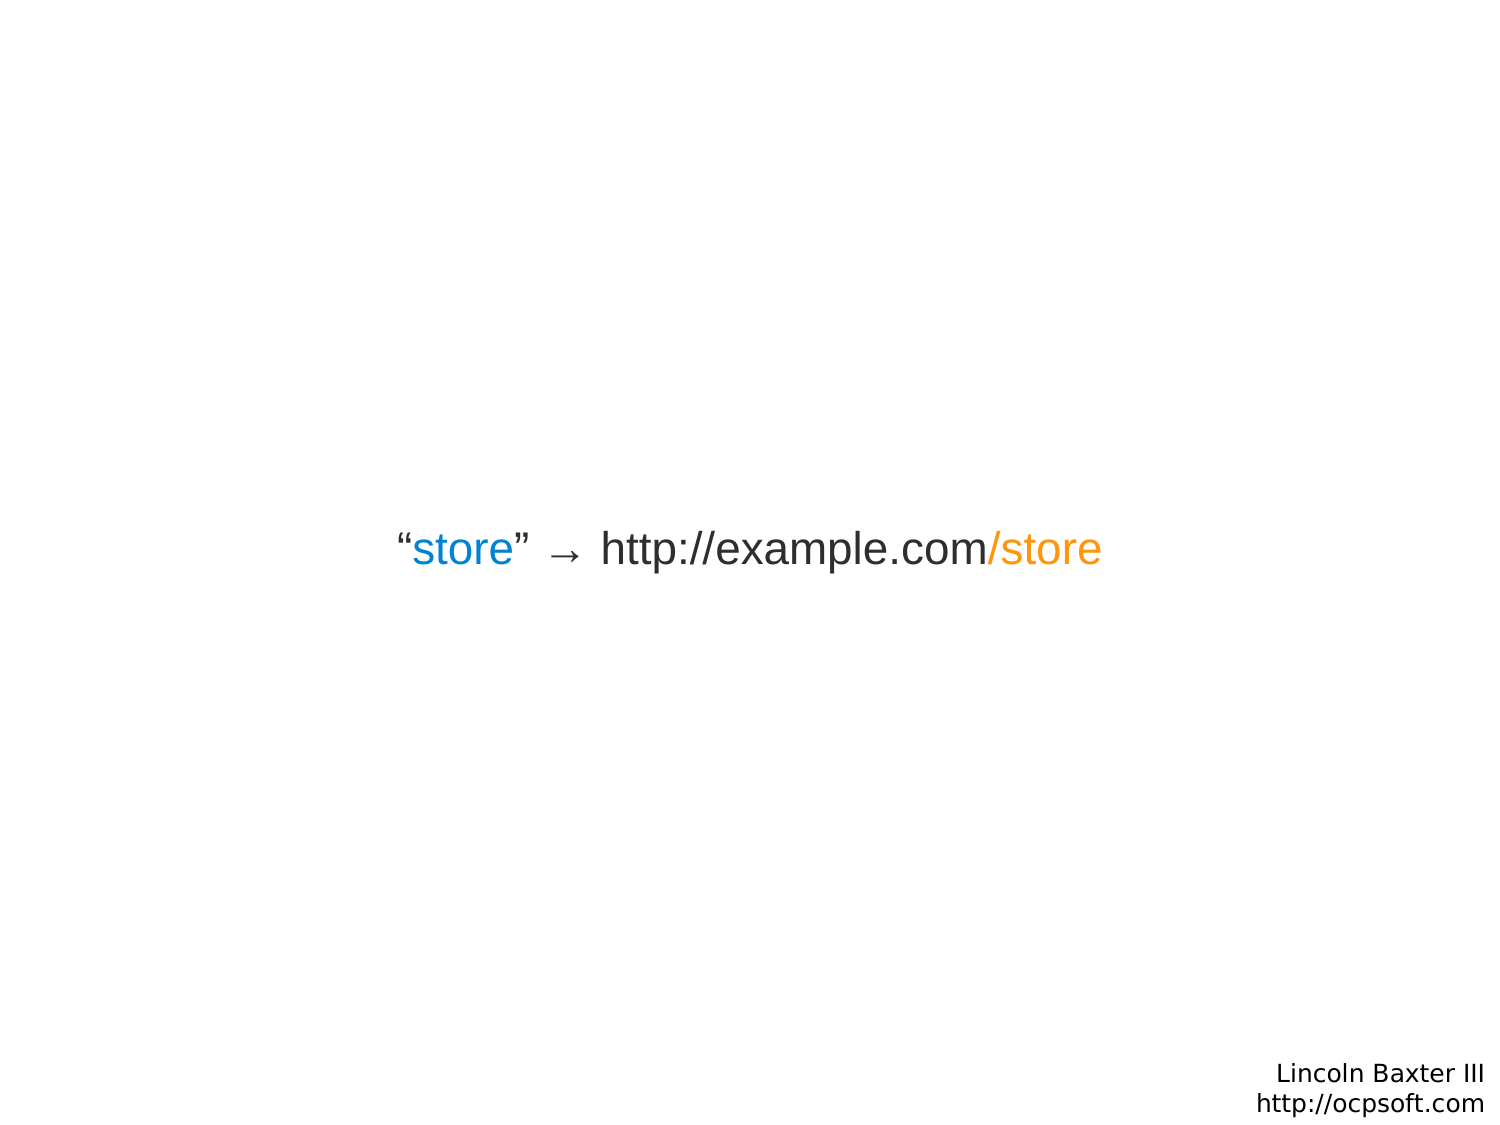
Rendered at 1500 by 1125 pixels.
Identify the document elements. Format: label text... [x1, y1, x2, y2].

subtitle “store” → http://example.com/store [75, 112, 1425, 931]
